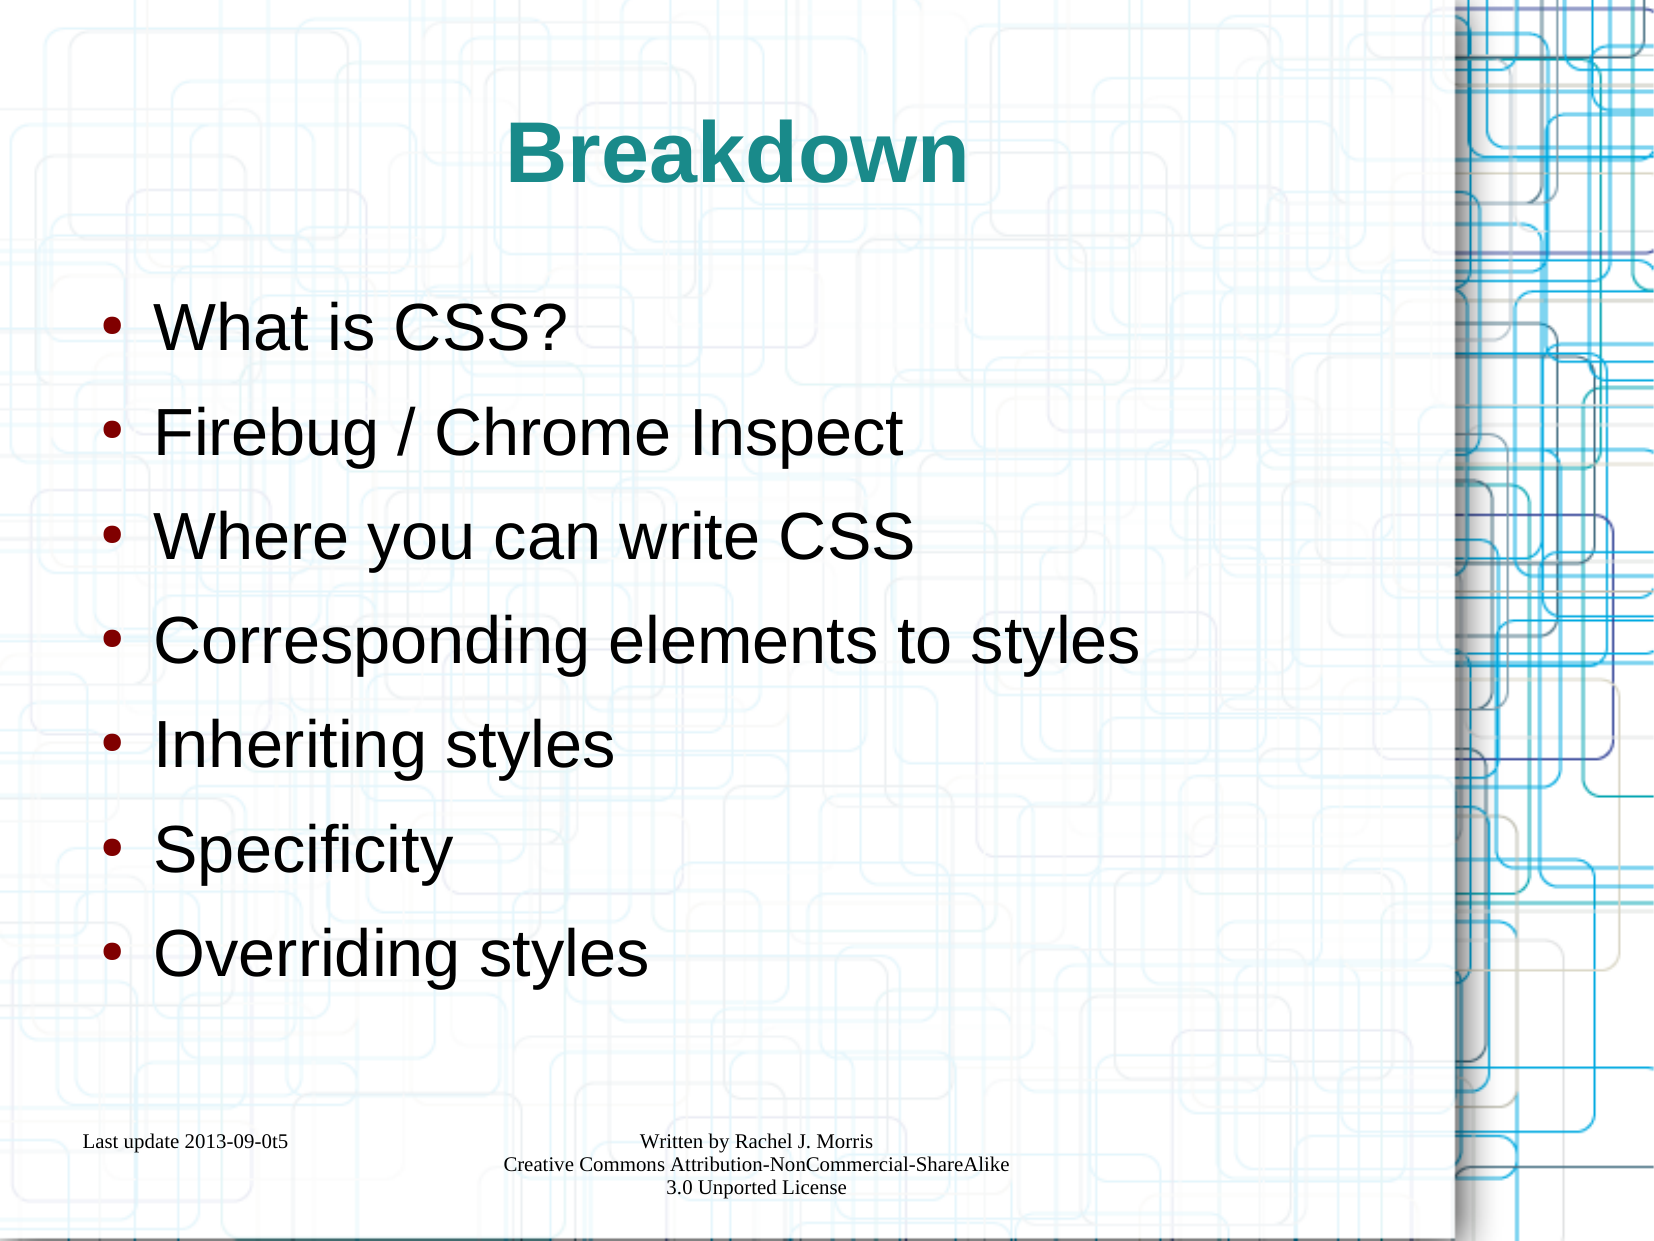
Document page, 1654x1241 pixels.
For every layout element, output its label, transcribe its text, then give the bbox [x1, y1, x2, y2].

picture [0, 0, 1654, 1241]
title Breakdown [59, 49, 1418, 257]
list What is CSS? Firebug / Chrome Inspect Where you can write CSS Corresponding elements to styles Inheriting styles Specificity Overriding styles [82, 290, 1418, 1010]
